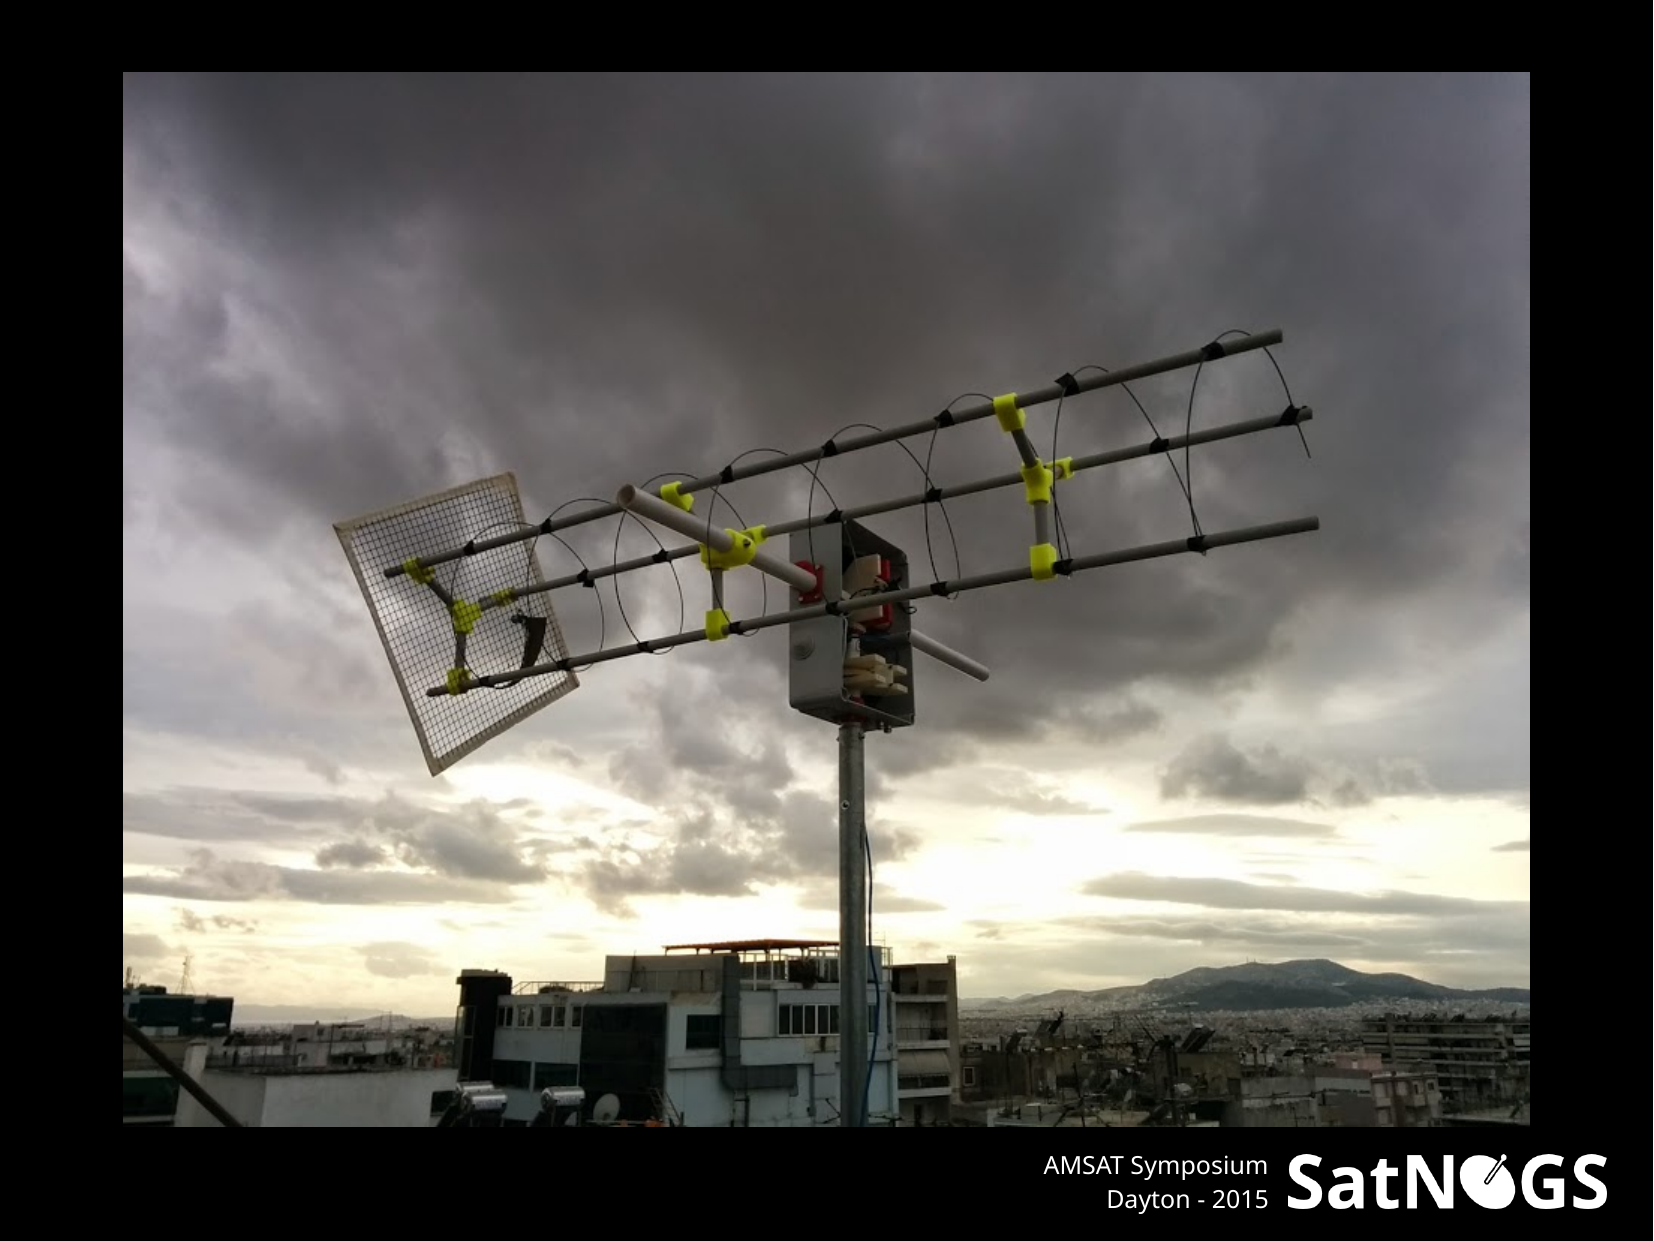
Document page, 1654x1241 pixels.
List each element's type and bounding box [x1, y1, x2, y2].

picture [1288, 1154, 1607, 1209]
picture [123, 72, 1530, 1127]
